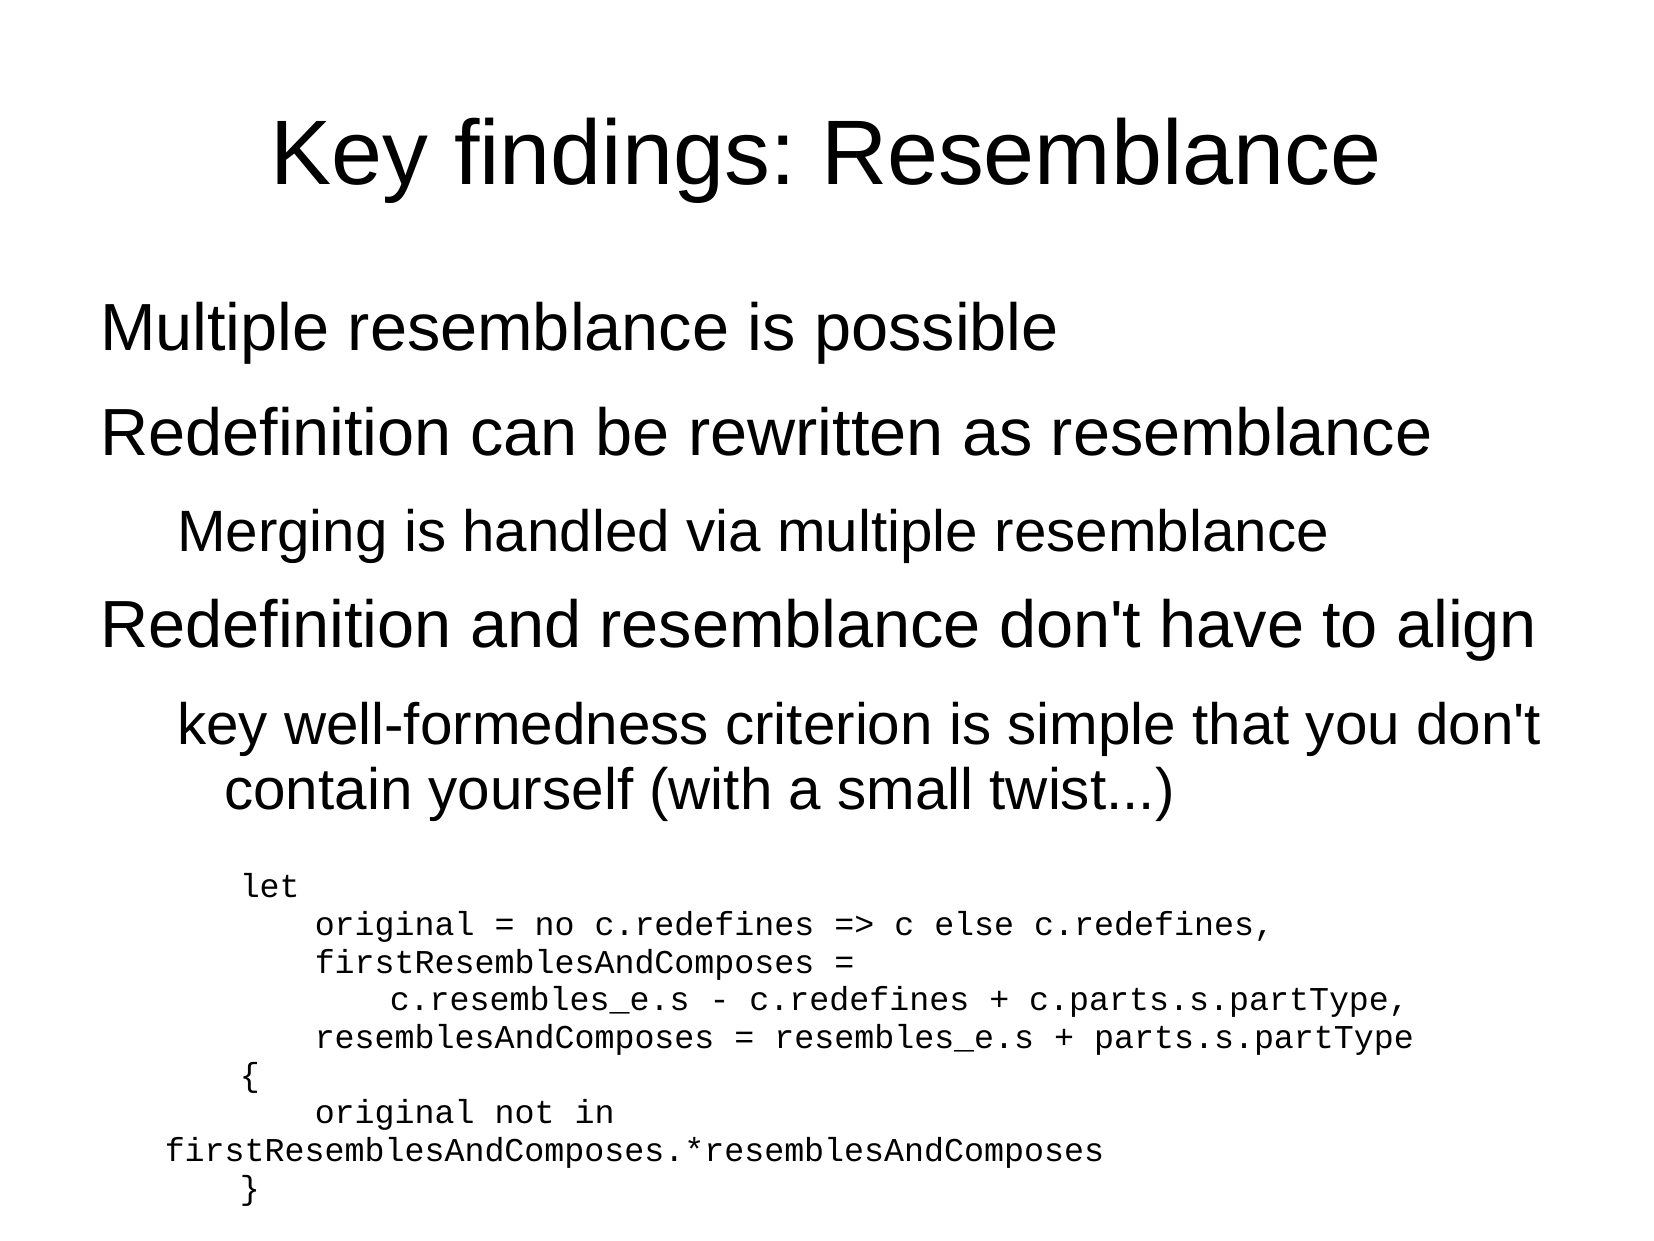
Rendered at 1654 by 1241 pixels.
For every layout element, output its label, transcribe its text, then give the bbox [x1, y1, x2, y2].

title Key findings: Resemblance [82, 56, 1571, 250]
list Multiple resemblance is possible Redefinition can be rewritten as resemblance Merging is handled via multiple resemblance Redefinition and resemblance don't have to align key well-formedness criterion is simple that you don't contain yourself (with a small twist...) [82, 290, 1571, 1094]
text_box let original = no c.redefines => c else c.redefines, firstResemblesAndComposes = c.resembles_e.s - c.redefines + c.parts.s.partType, resemblesAndComposes = resembles_e.s + parts.s.partType { original not in firstResemblesAndComposes.*resemblesAndComposes } [150, 862, 1576, 1217]
